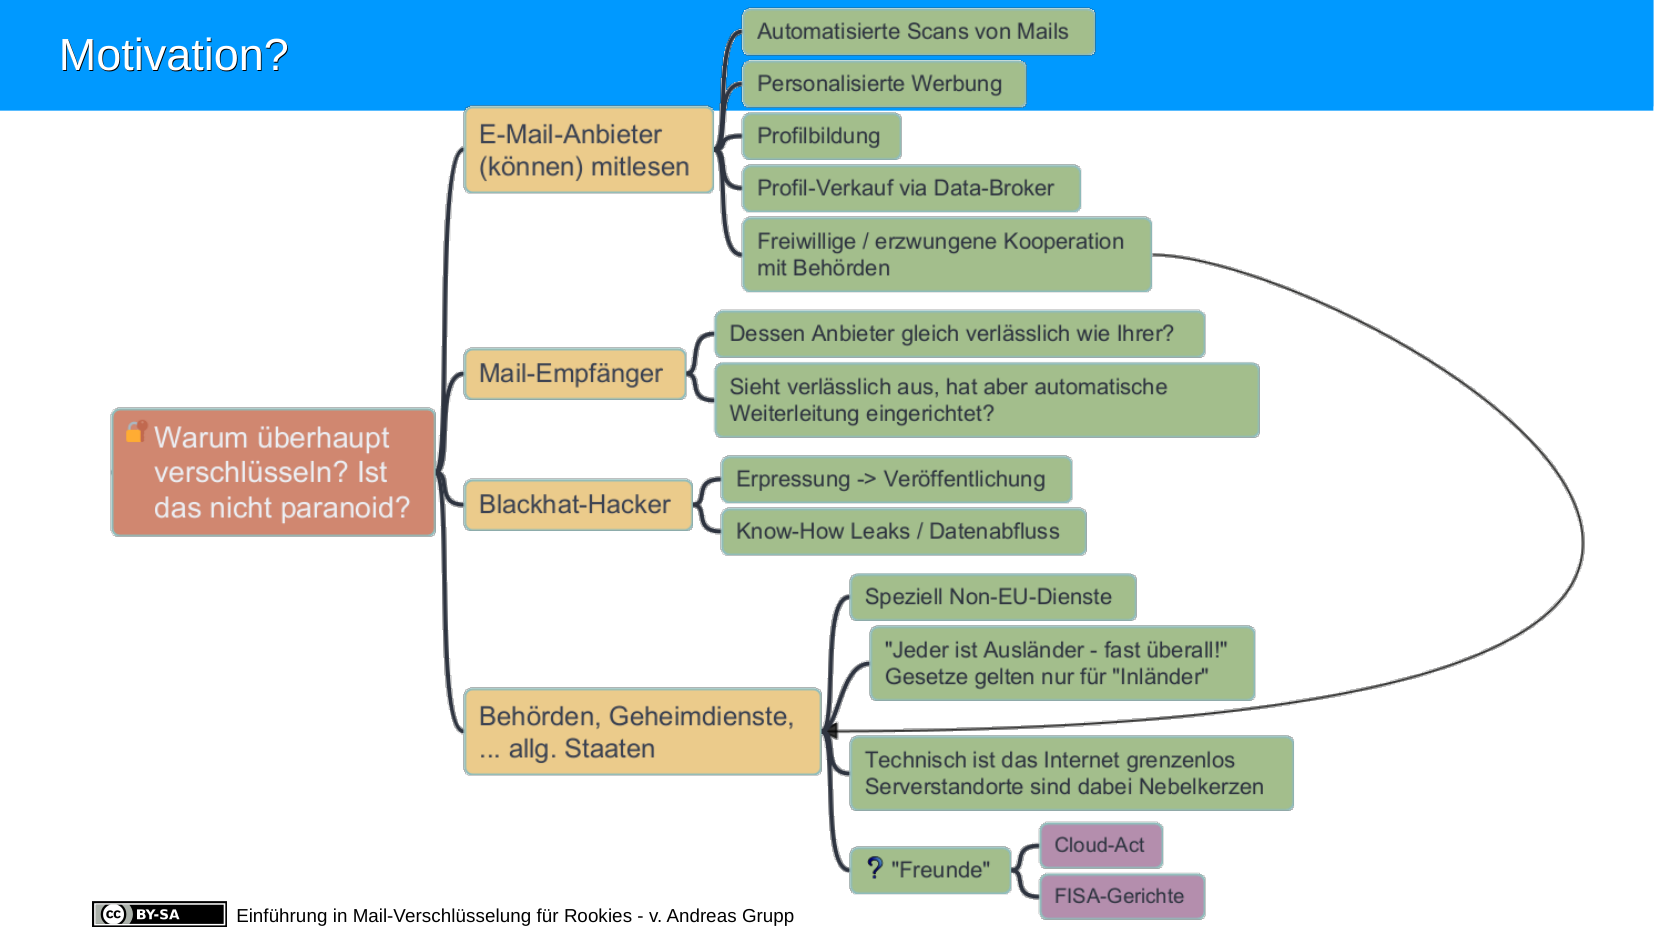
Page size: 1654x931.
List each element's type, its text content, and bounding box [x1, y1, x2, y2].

picture [92, 0, 1589, 927]
title Motivation? [59, 21, 103, 89]
